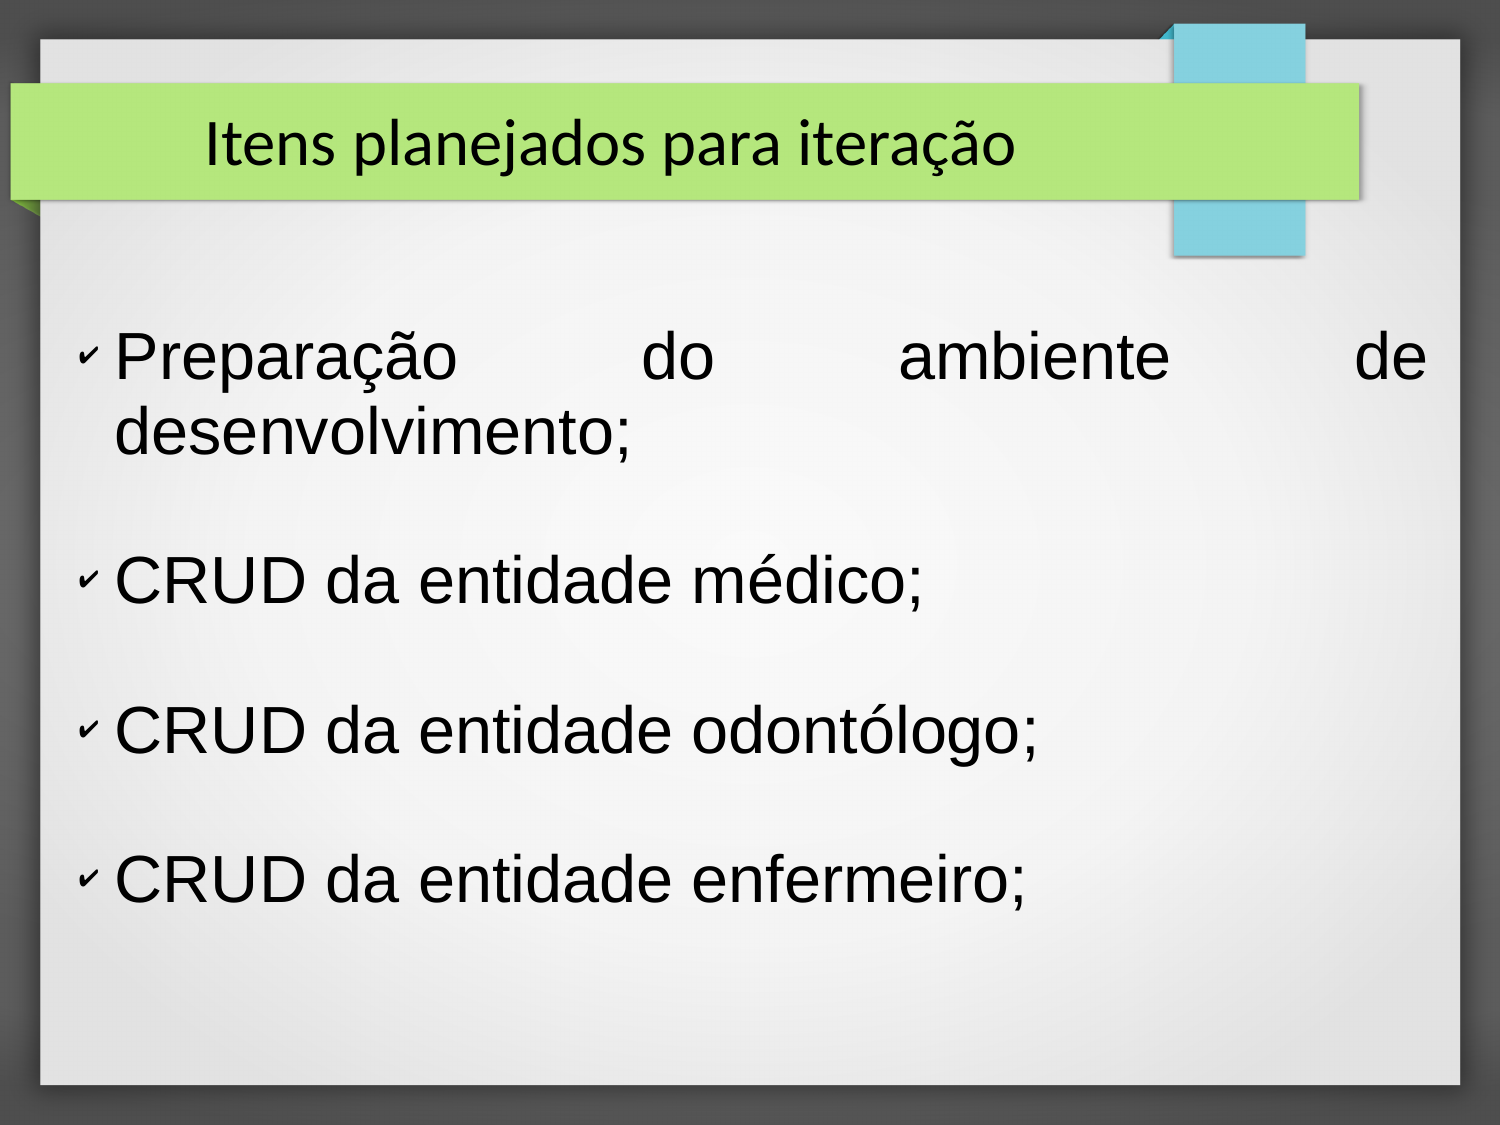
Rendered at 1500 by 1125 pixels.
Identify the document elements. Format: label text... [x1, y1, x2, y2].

text_box Itens planejados para iteração [75, 85, 1147, 193]
subtitle Preparação do ambiente de desenvolvimento; CRUD da entidade médico; CRUD da entidade odontólogo; CRUD da entidade enfermeiro; [79, 318, 1430, 972]
picture [0, 0, 1500, 1125]
